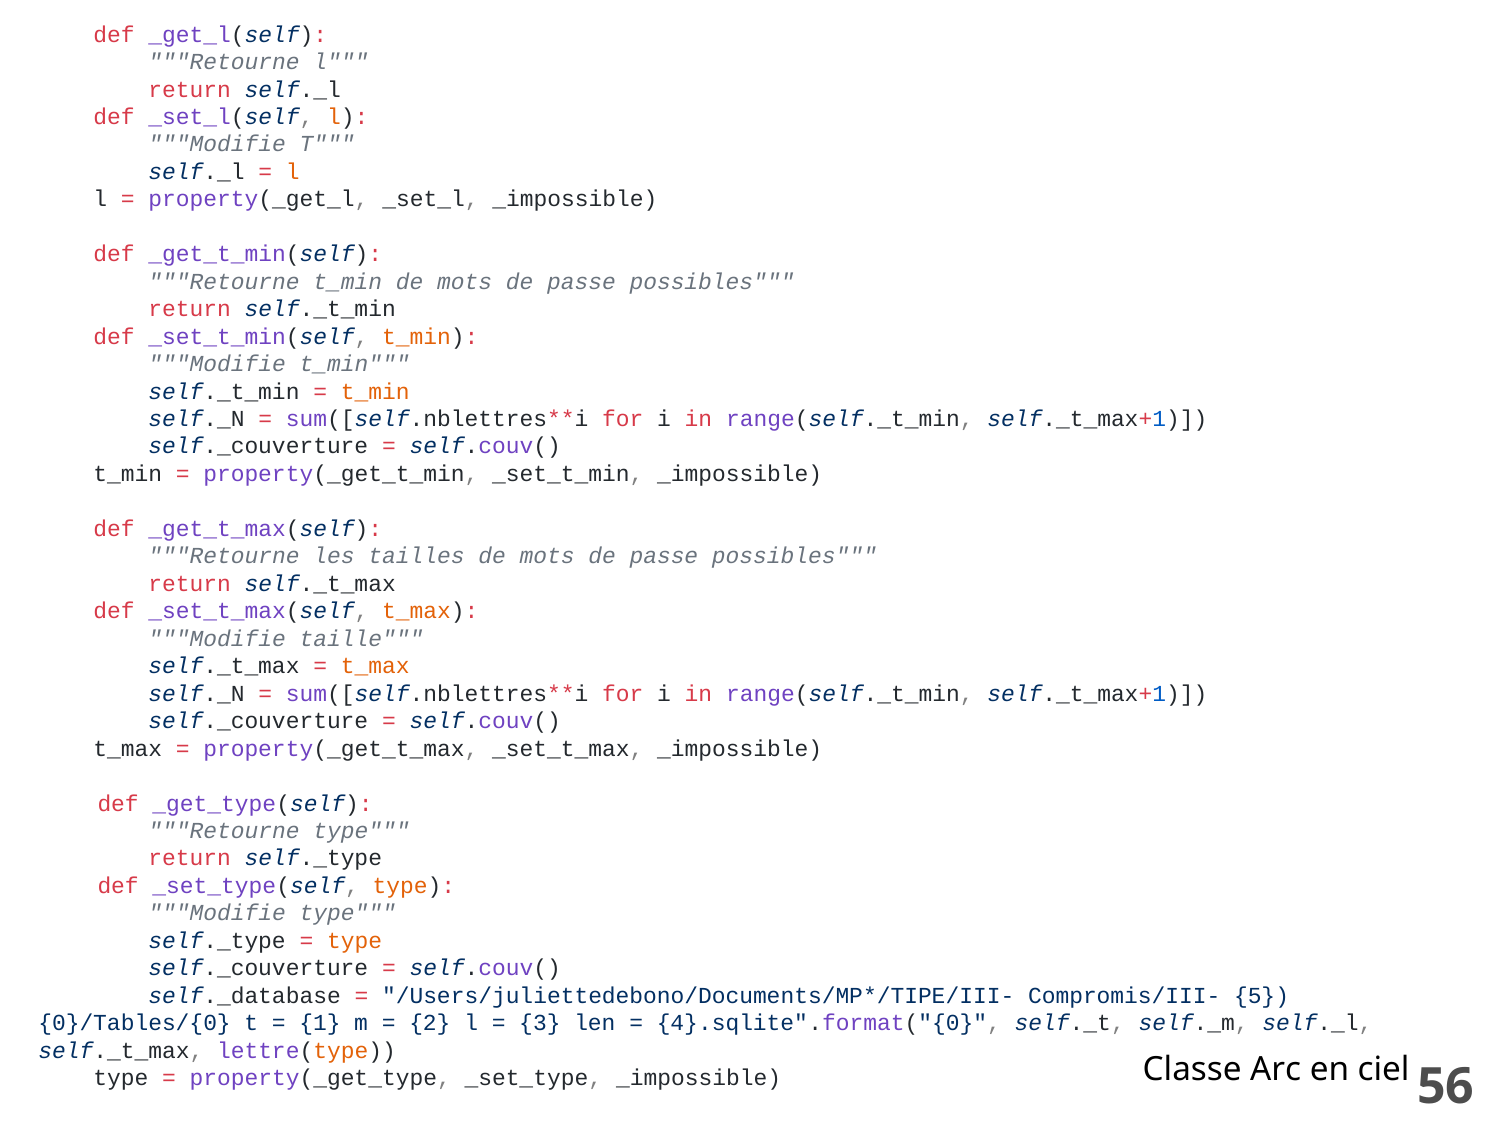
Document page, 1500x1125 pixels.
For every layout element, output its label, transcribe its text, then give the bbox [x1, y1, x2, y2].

text_box Classe Arc en ciel [1127, 1039, 1447, 1125]
text_box <numéro> [1447, 1054, 1500, 1109]
text_box def _get_l(self): """Retourne l""" return self._l def _set_l(self, l): """Modifie T""" self._l = l l = property(_get_l, _set_l, _impossible) def _get_t_min(self): """Retourne t_min de mots de passe possibles""" return self._t_min def _set_t_min(self, t_min): """Modifie t_min""" self._t_min = t_min self._N = sum([self.nblettres**i for i in range(self._t_min, self._t_max+1)]) self._couverture = self.couv() t_min = property(_get_t_min, _set_t_min, _impossible) def _get_t_max(self): """Retourne les tailles de mots de passe possibles""" return self._t_max def _set_t_max(self, t_max): """Modifie taille""" self._t_max = t_max self._N = sum([self.nblettres**i for i in range(self._t_min, self._t_max+1)]) self._couverture = self.couv() t_max = property(_get_t_max, _set_t_max, _impossible) def _get_type(self): """Retourne type""" return self._type def _set_type(self, type): """Modifie type""" self._type = type self._couverture = self.couv() self._database = "/Users/juliettedebono/Documents/MP*/TIPE/III- Compromis/III- {5}) {0}/Tables/{0} t = {1} m = {2} l = {3} len = {4}.sqlite".format("{0}", self._t, self._m, self._l, self._t_max, lettre(type)) type = property(_get_type, _set_type, _impossible) [23, 11, 1477, 1111]
